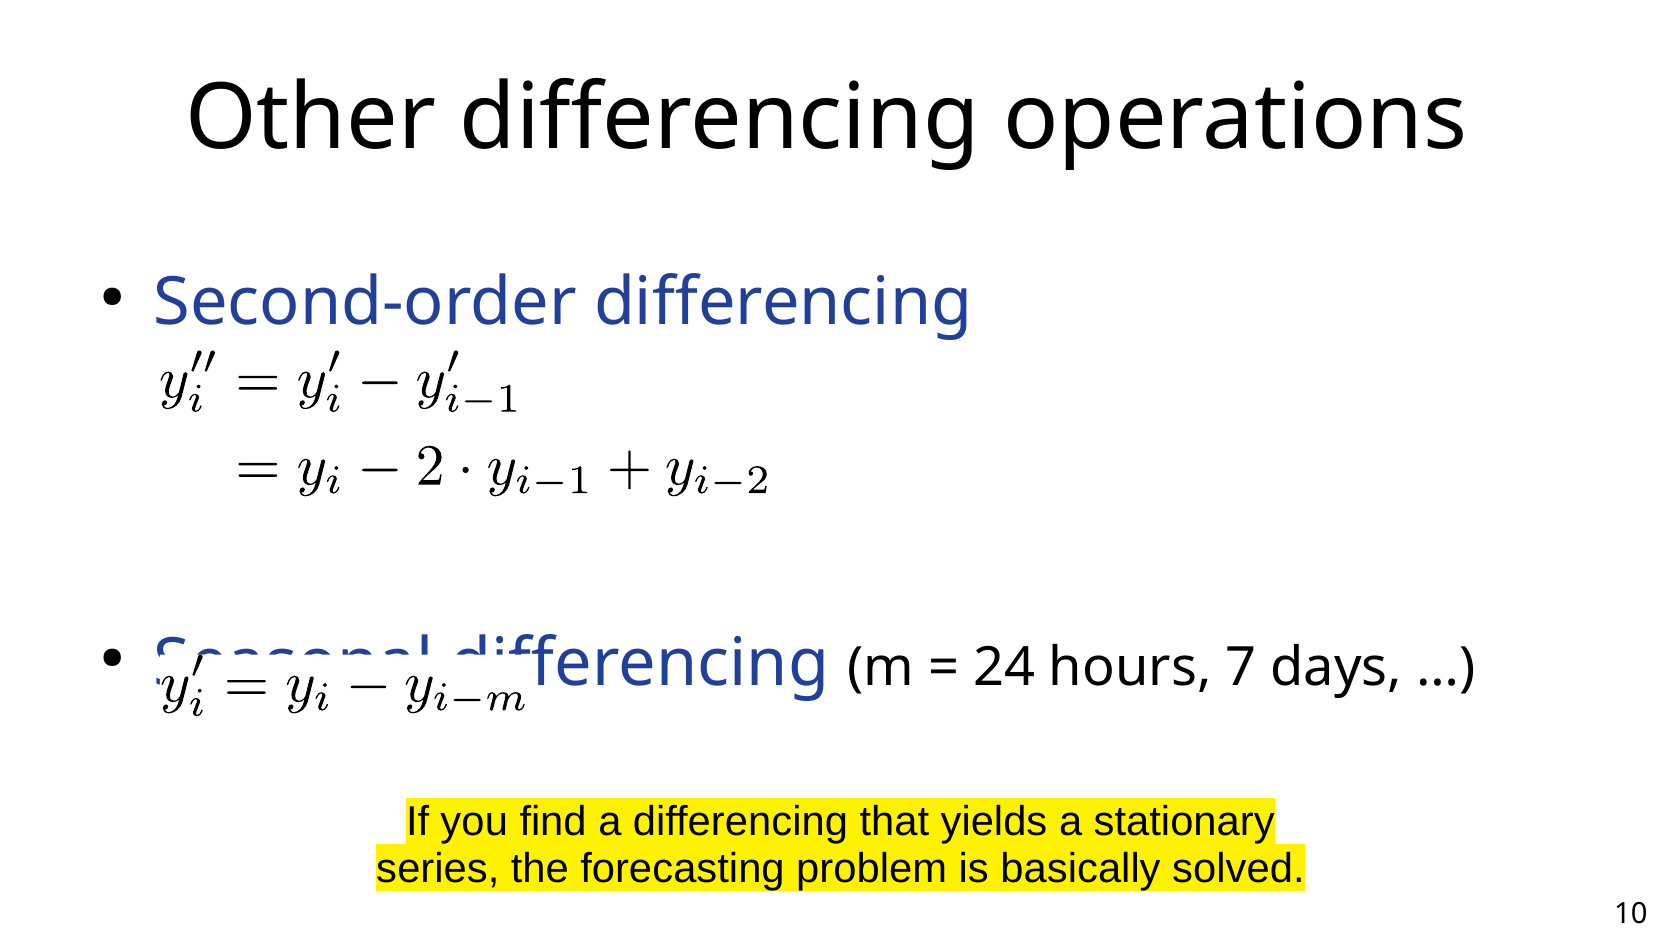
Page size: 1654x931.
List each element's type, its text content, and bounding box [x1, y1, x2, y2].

text_box If you find a differencing that yields a stationary series, the forecasting problem is basically solved. [328, 790, 1353, 899]
title Other differencing operations [82, 1, 1571, 226]
list Second-order differencing Seasonal differencing (m = 24 hours, 7 days, …) [82, 253, 1571, 857]
text_box [159, 654, 527, 717]
text_box [158, 350, 770, 499]
